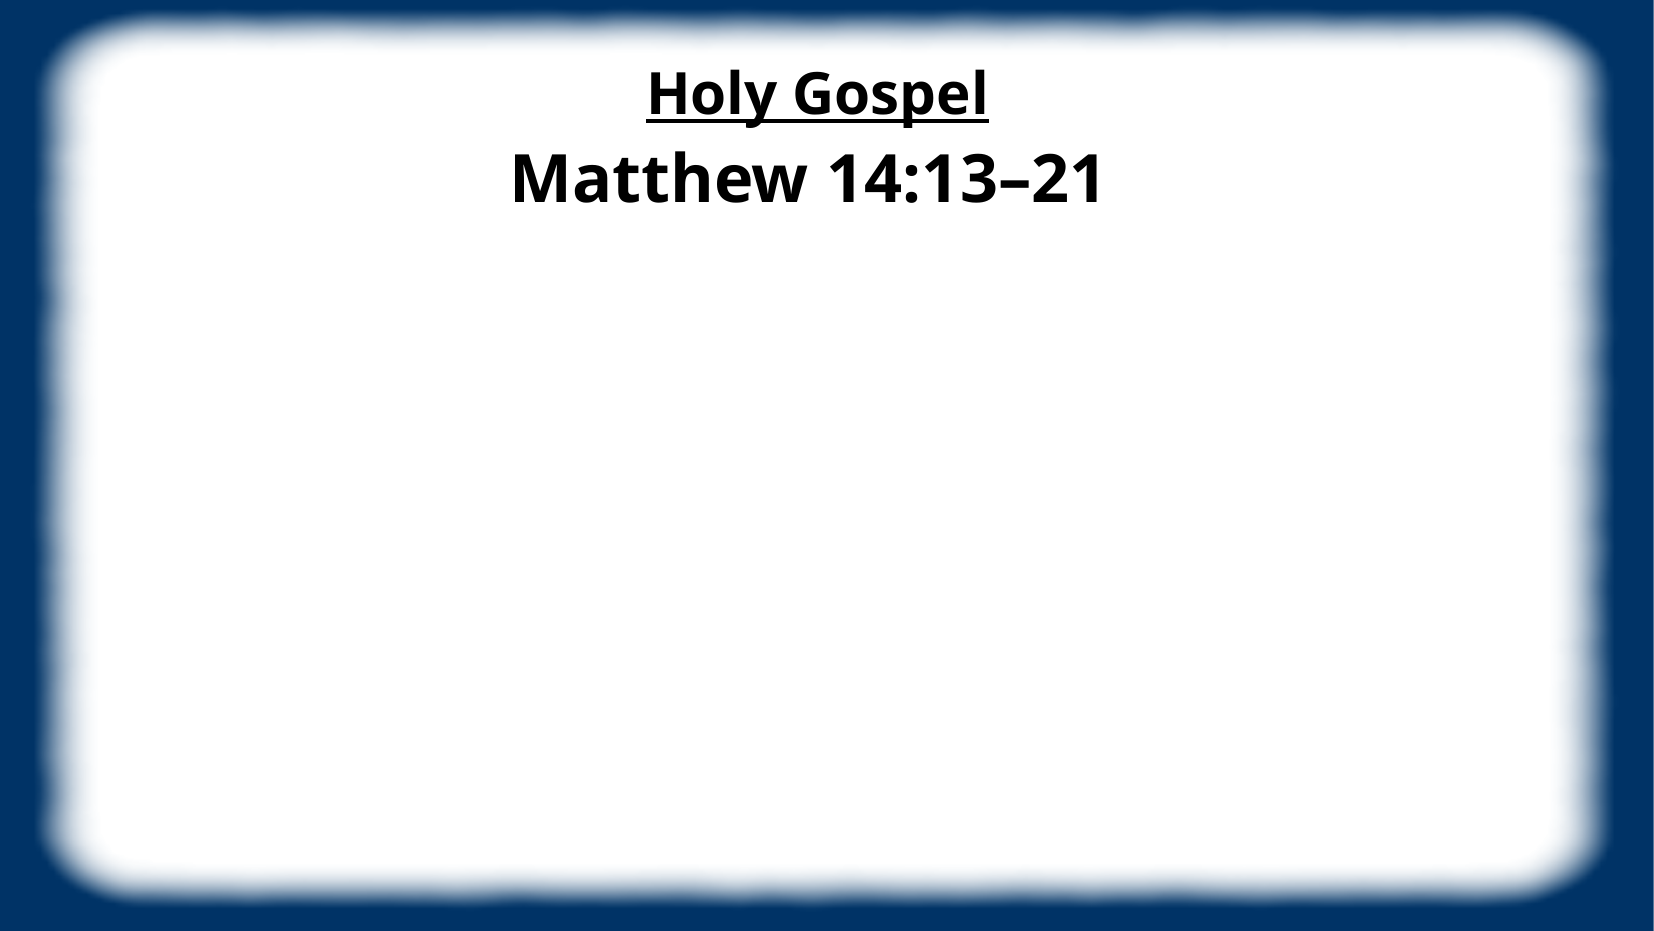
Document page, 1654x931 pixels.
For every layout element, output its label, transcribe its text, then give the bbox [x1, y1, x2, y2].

text_box Holy Gospel Matthew 14:13–21 [90, 45, 1546, 226]
picture [0, 0, 1654, 931]
